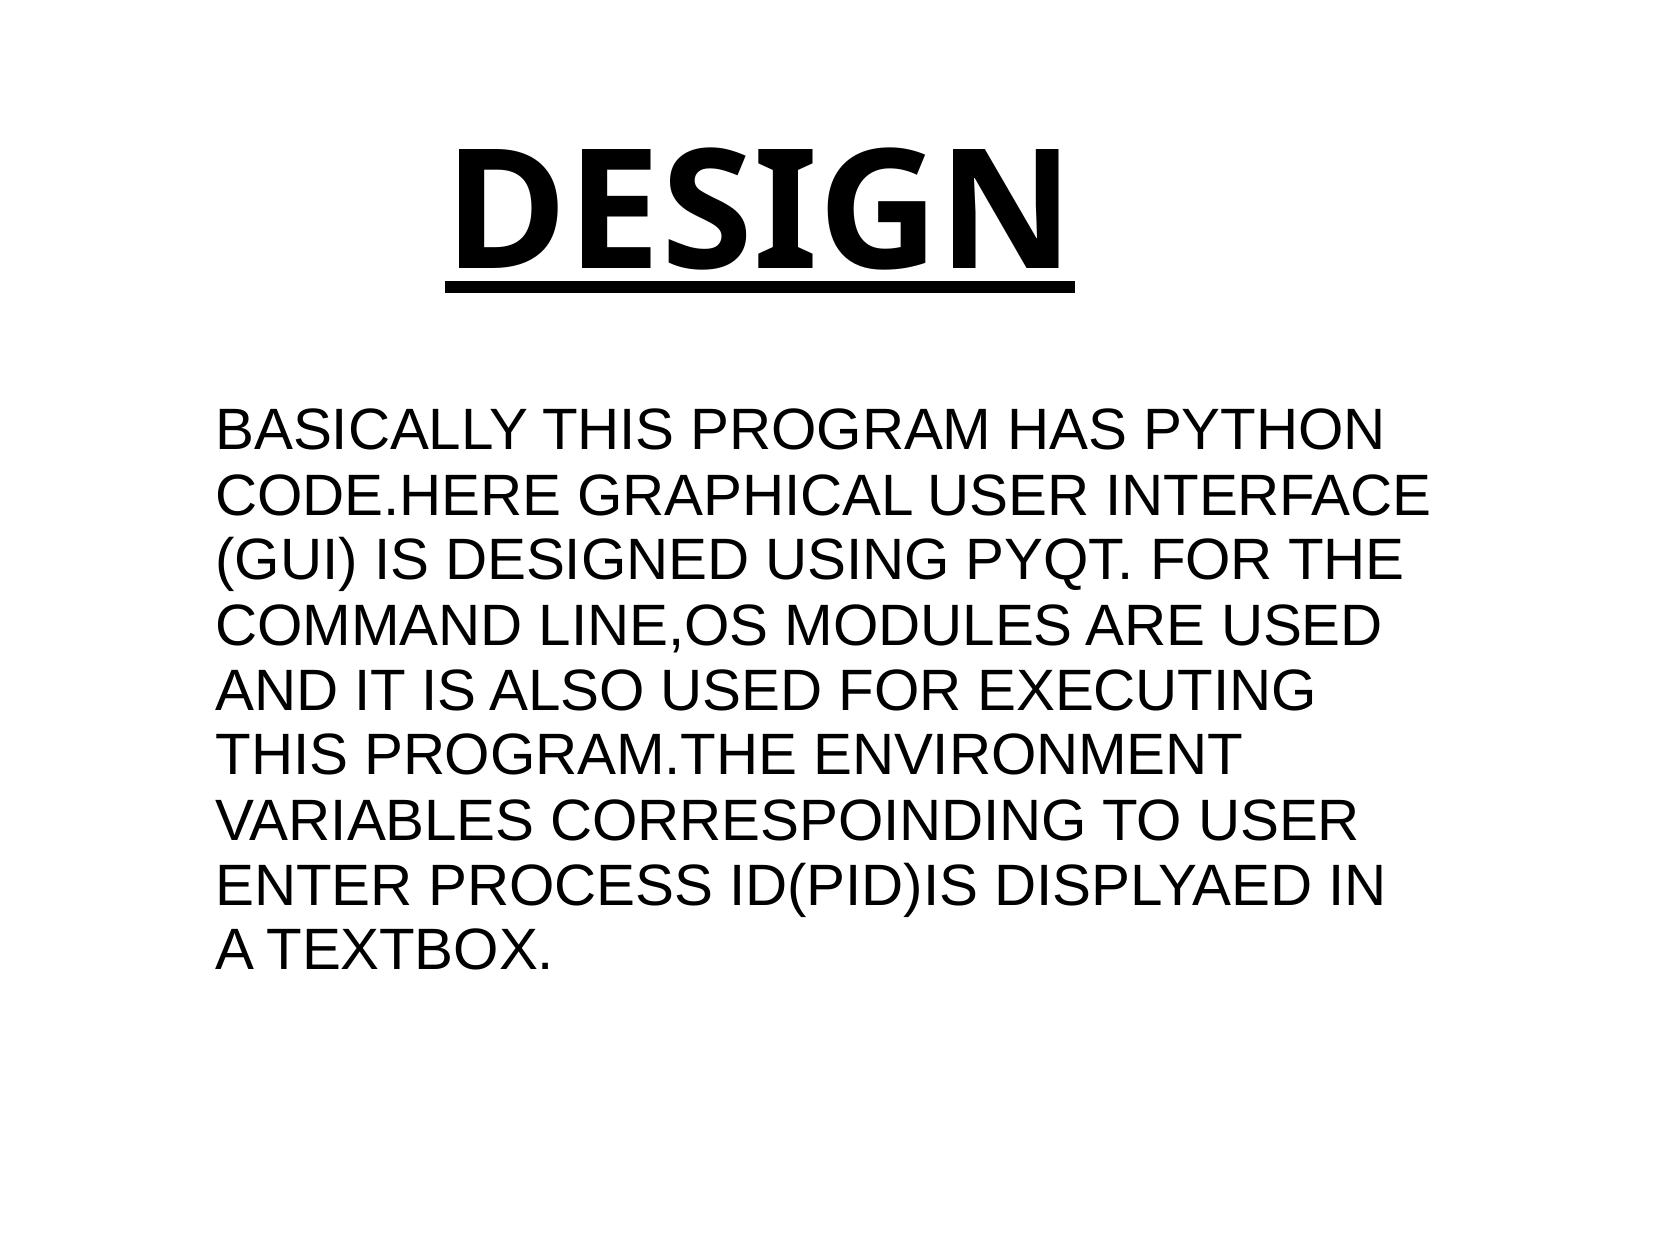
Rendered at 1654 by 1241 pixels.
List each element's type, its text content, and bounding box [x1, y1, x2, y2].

text_box BASICALLY THIS PROGRAM HAS PYTHON CODE.HERE GRAPHICAL USER INTERFACE (GUI) IS DESIGNED USING PYQT. FOR THE COMMAND LINE,OS MODULES ARE USED AND IT IS ALSO USED FOR EXECUTING THIS PROGRAM.THE ENVIRONMENT VARIABLES CORRESPOINDING TO USER ENTER PROCESS ID(PID)IS DISPLYAED IN A TEXTBOX. [200, 389, 1453, 1034]
text_box DESIGN [429, 82, 1099, 365]
